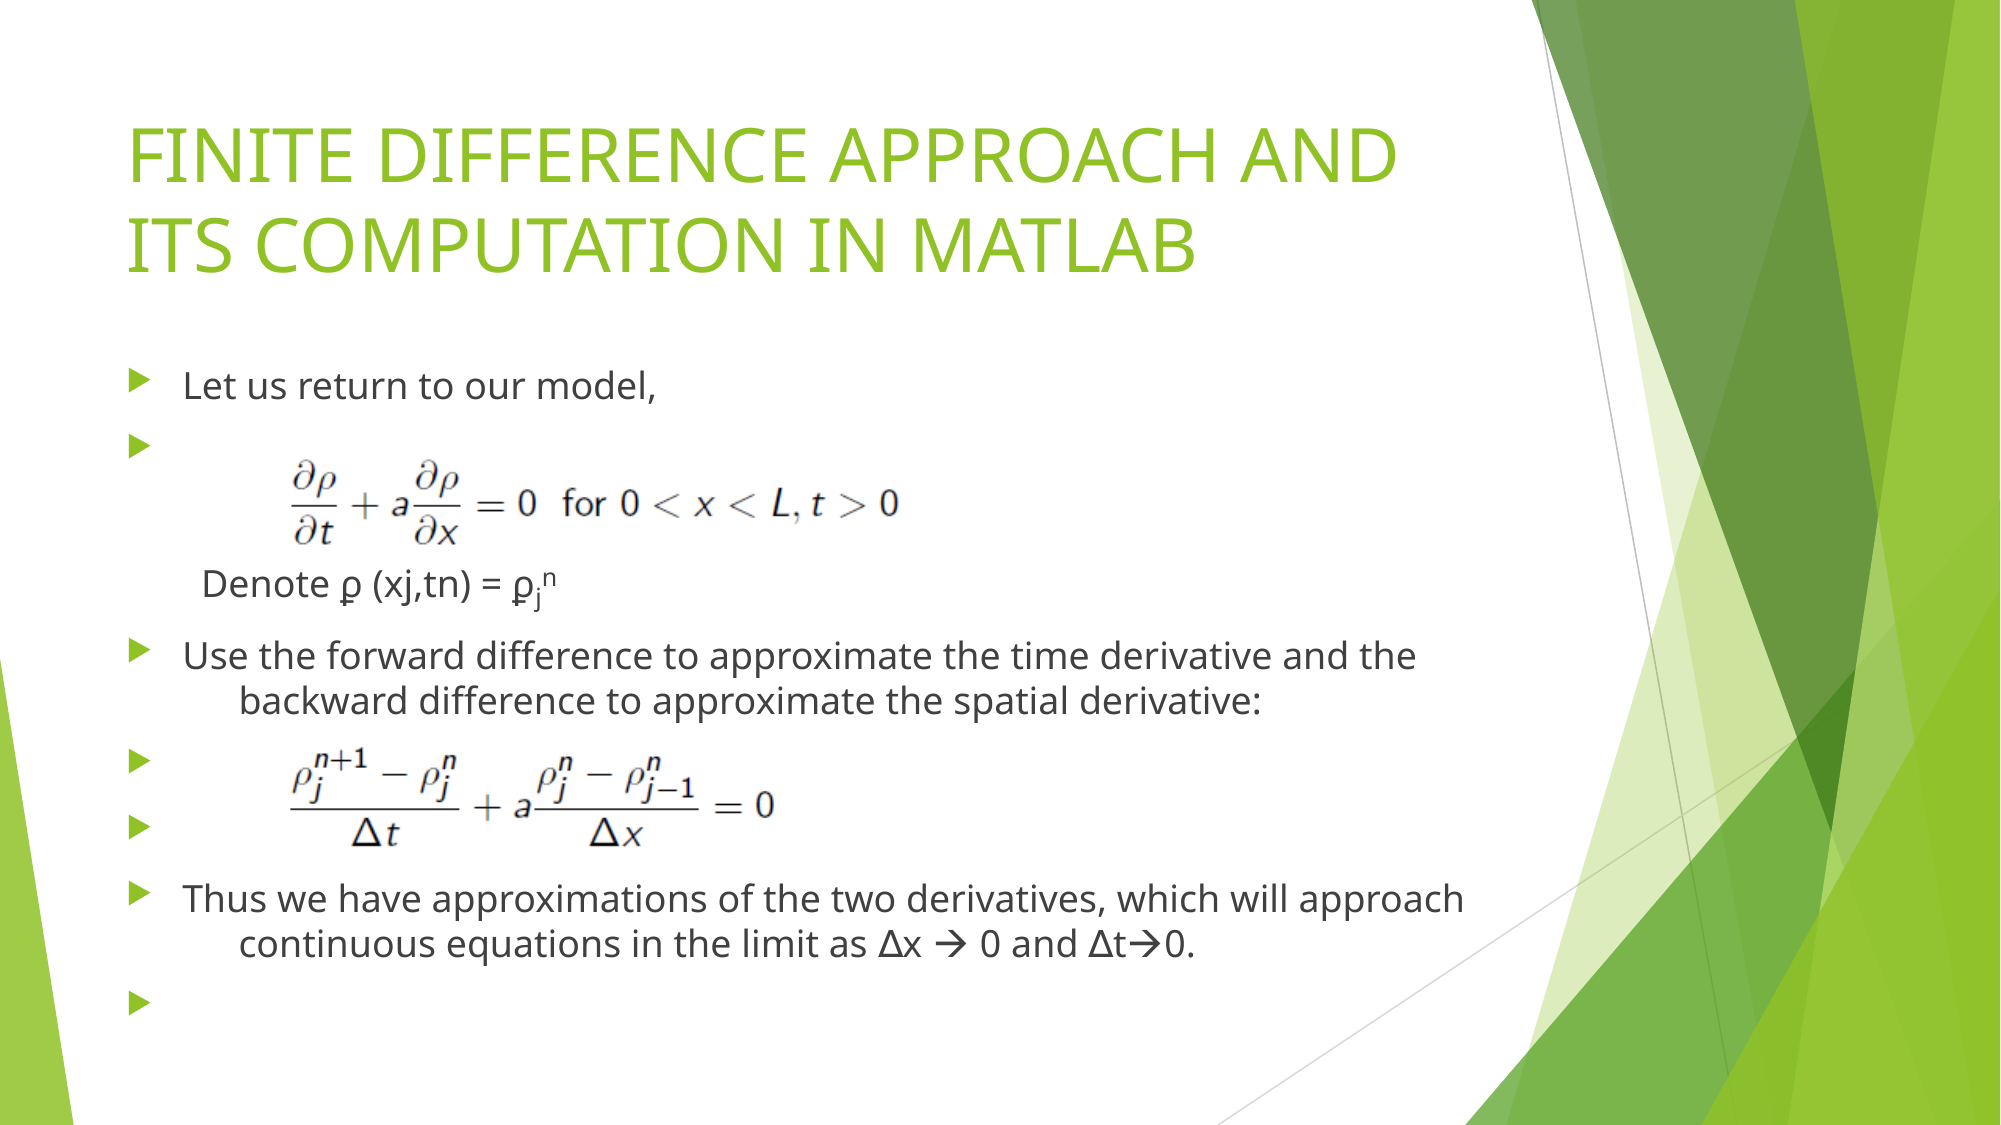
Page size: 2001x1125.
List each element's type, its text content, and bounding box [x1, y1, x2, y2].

picture [264, 735, 785, 873]
picture [273, 433, 927, 563]
list Let us return to our model, Denote ϼ (xj,tn) = ϼjn Use the forward difference to approximate the time derivative and the backward difference to approximate the spatial derivative: Thus we have approximations of the two derivatives, which will approach continuous equations in the limit as ∆x  0 and ∆t0. [111, 354, 1522, 1063]
title FINITE DIFFERENCE APPROACH AND ITS COMPUTATION IN MATLAB [111, 99, 1522, 317]
